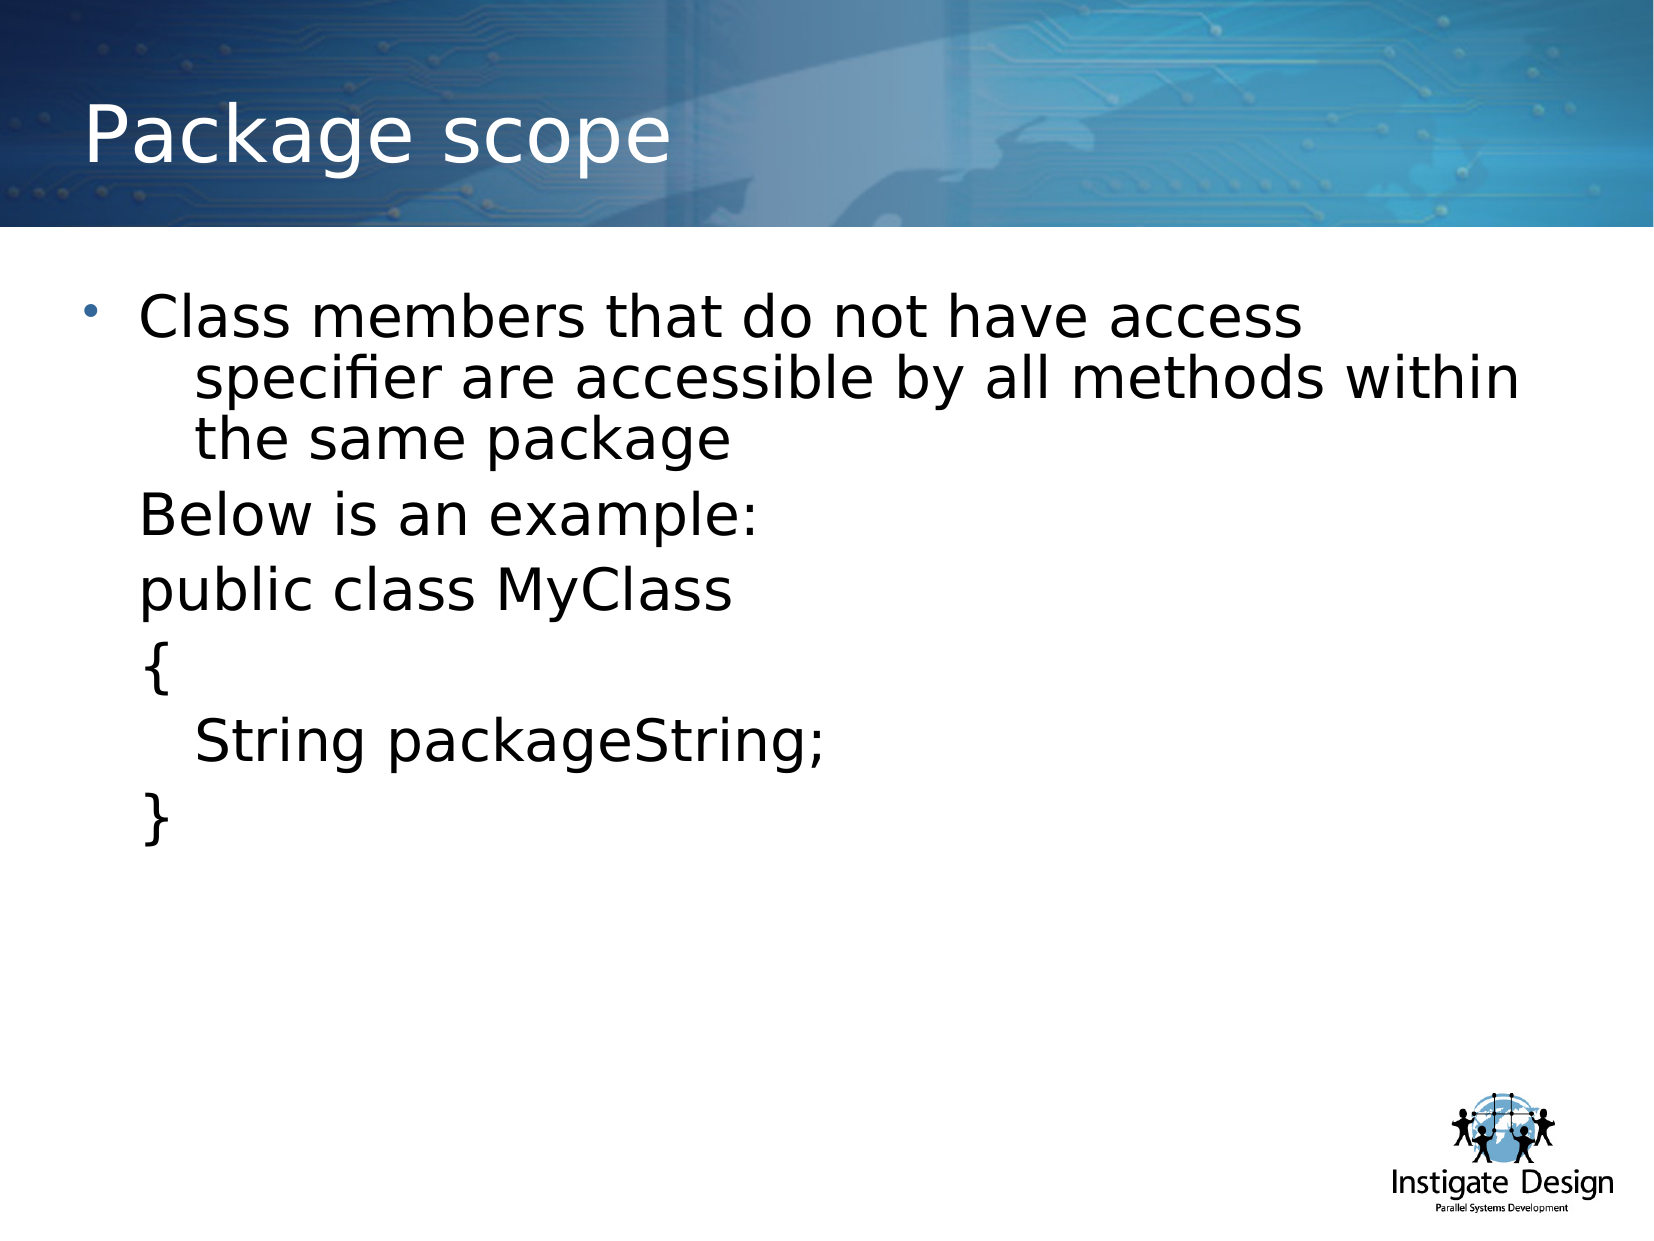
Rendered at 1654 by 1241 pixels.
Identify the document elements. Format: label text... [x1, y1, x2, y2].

list Class members that do not have access specifier are accessible by all methods within the same package Below is an example: public class MyClass { String packageString; } [82, 289, 1571, 1109]
title Package scope [82, 49, 1570, 228]
picture [1393, 1093, 1613, 1213]
picture [0, 0, 1654, 227]
